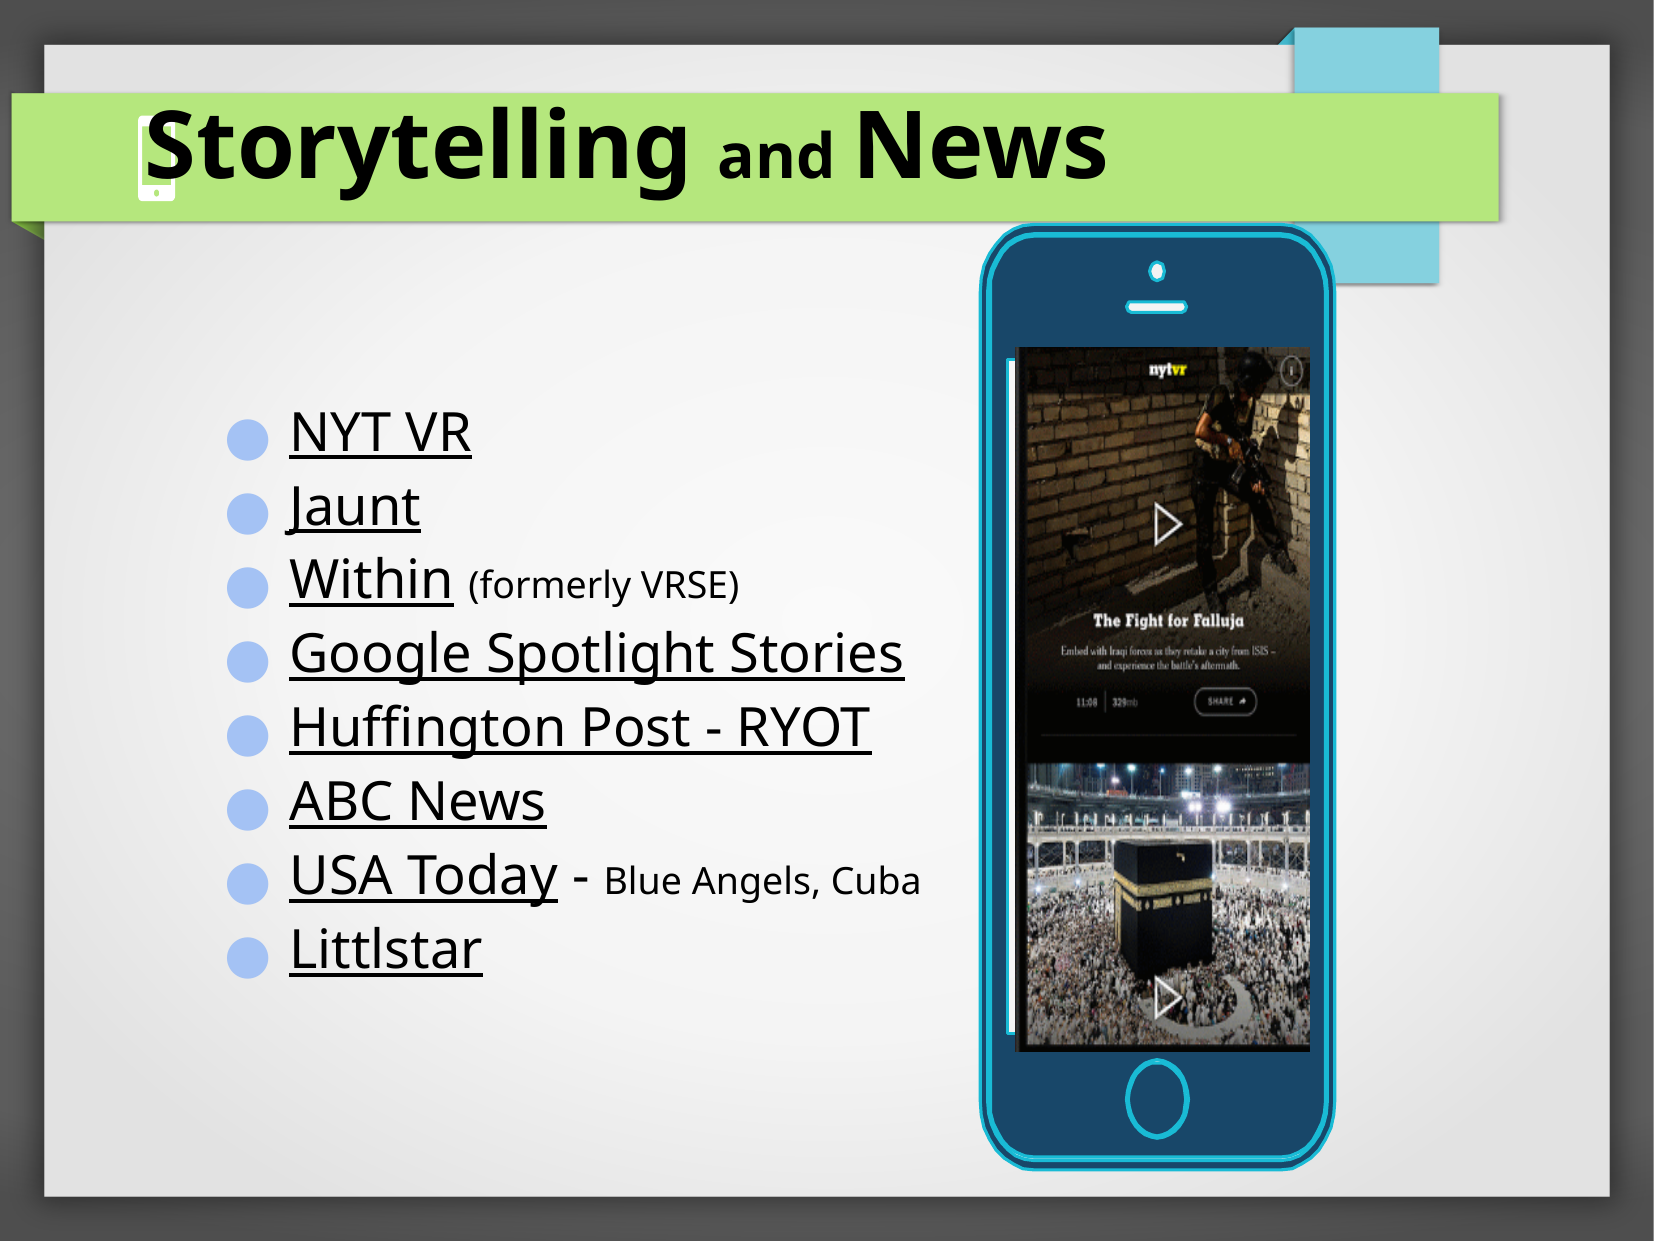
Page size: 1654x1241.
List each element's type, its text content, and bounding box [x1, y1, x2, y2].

text_box NYT VR Jaunt Within (formerly VRSE) Google Spotlight Stories Huffington Post - RYOT ABC News USA Today - Blue Angels, Cuba Littlstar [199, 381, 1042, 1186]
text_box [990, 304, 1335, 1170]
text_box [980, 304, 988, 381]
picture [0, 0, 1654, 1241]
text_box Storytelling and News [129, 70, 1347, 304]
